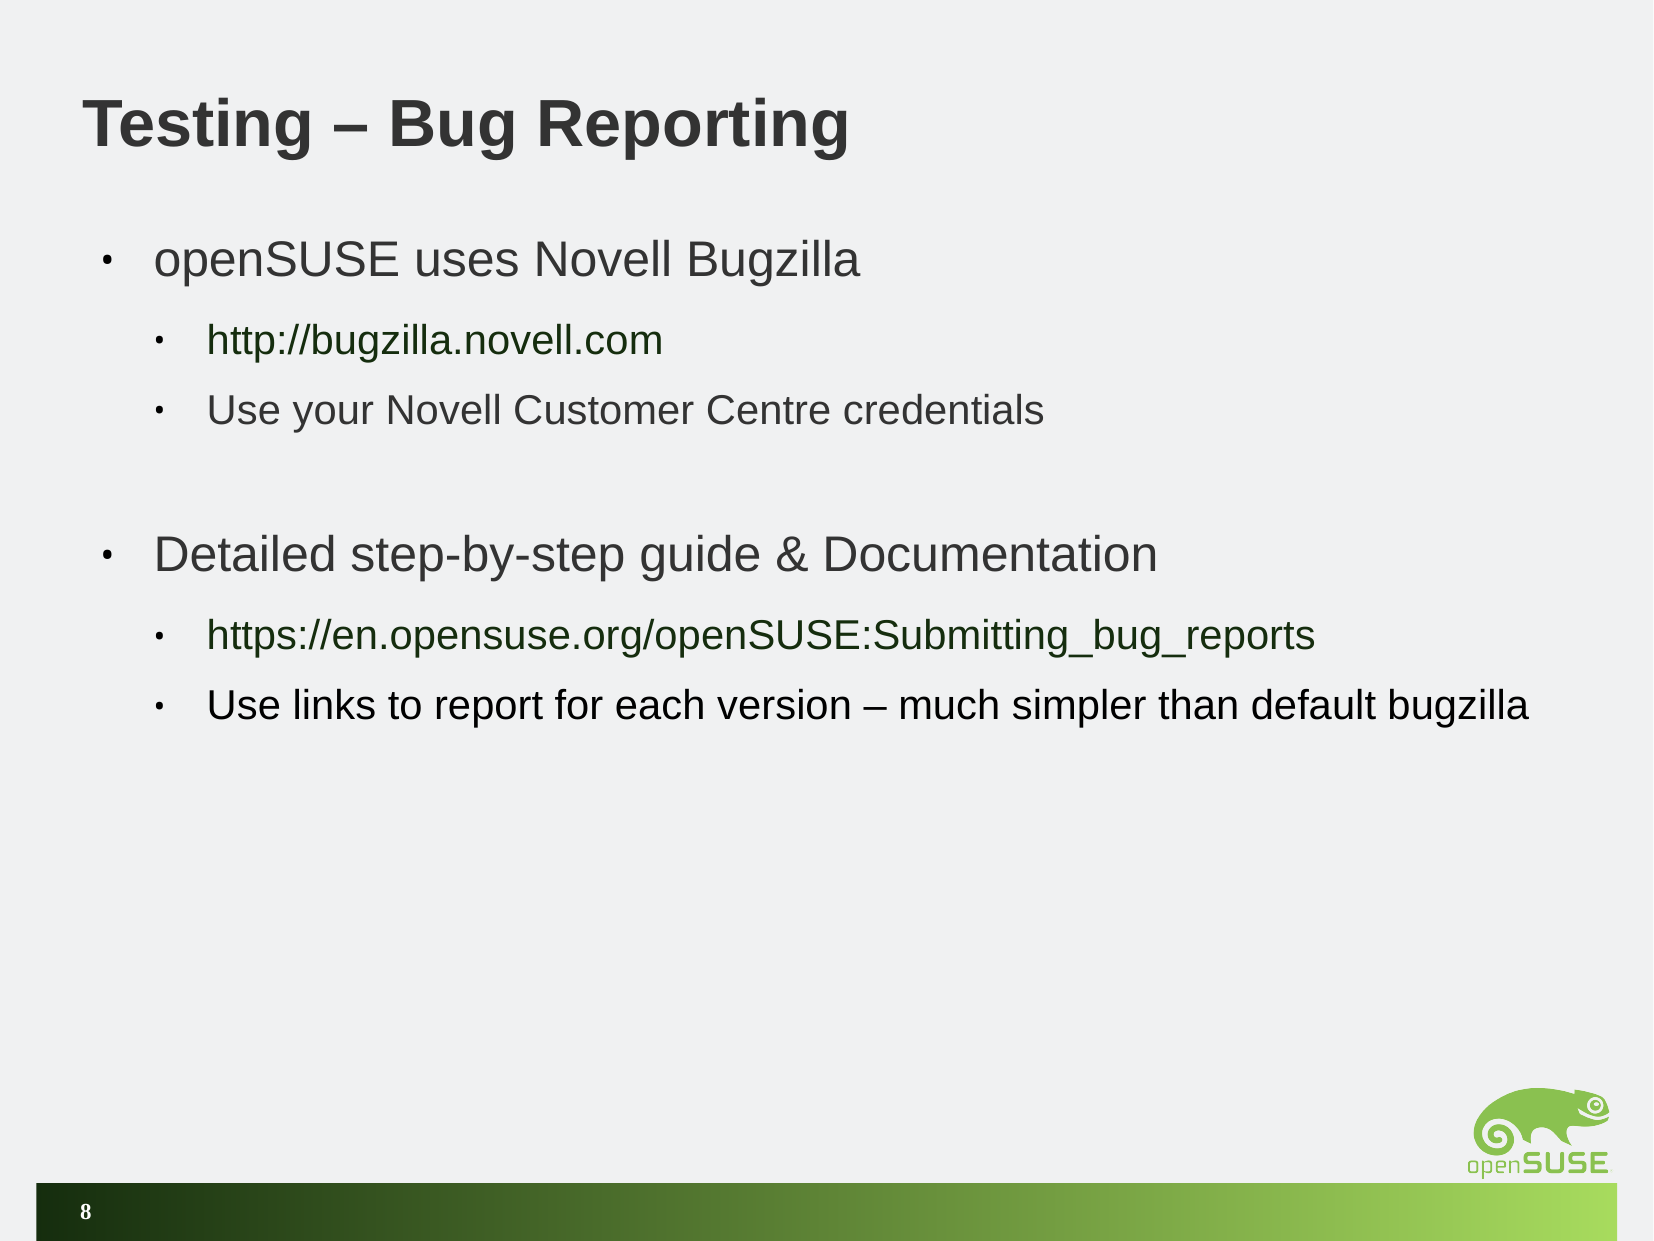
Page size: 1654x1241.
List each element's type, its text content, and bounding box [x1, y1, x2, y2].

picture [0, 0, 1654, 1241]
list openSUSE uses Novell Bugzilla http://bugzilla.novell.com Use your Novell Customer Centre credentials Detailed step-by-step guide & Documentation https://en.opensuse.org/openSUSE:Submitting_bug_reports Use links to report for each version – much simpler than default bugzilla [82, 231, 1571, 951]
title Testing – Bug Reporting [82, 49, 1571, 198]
